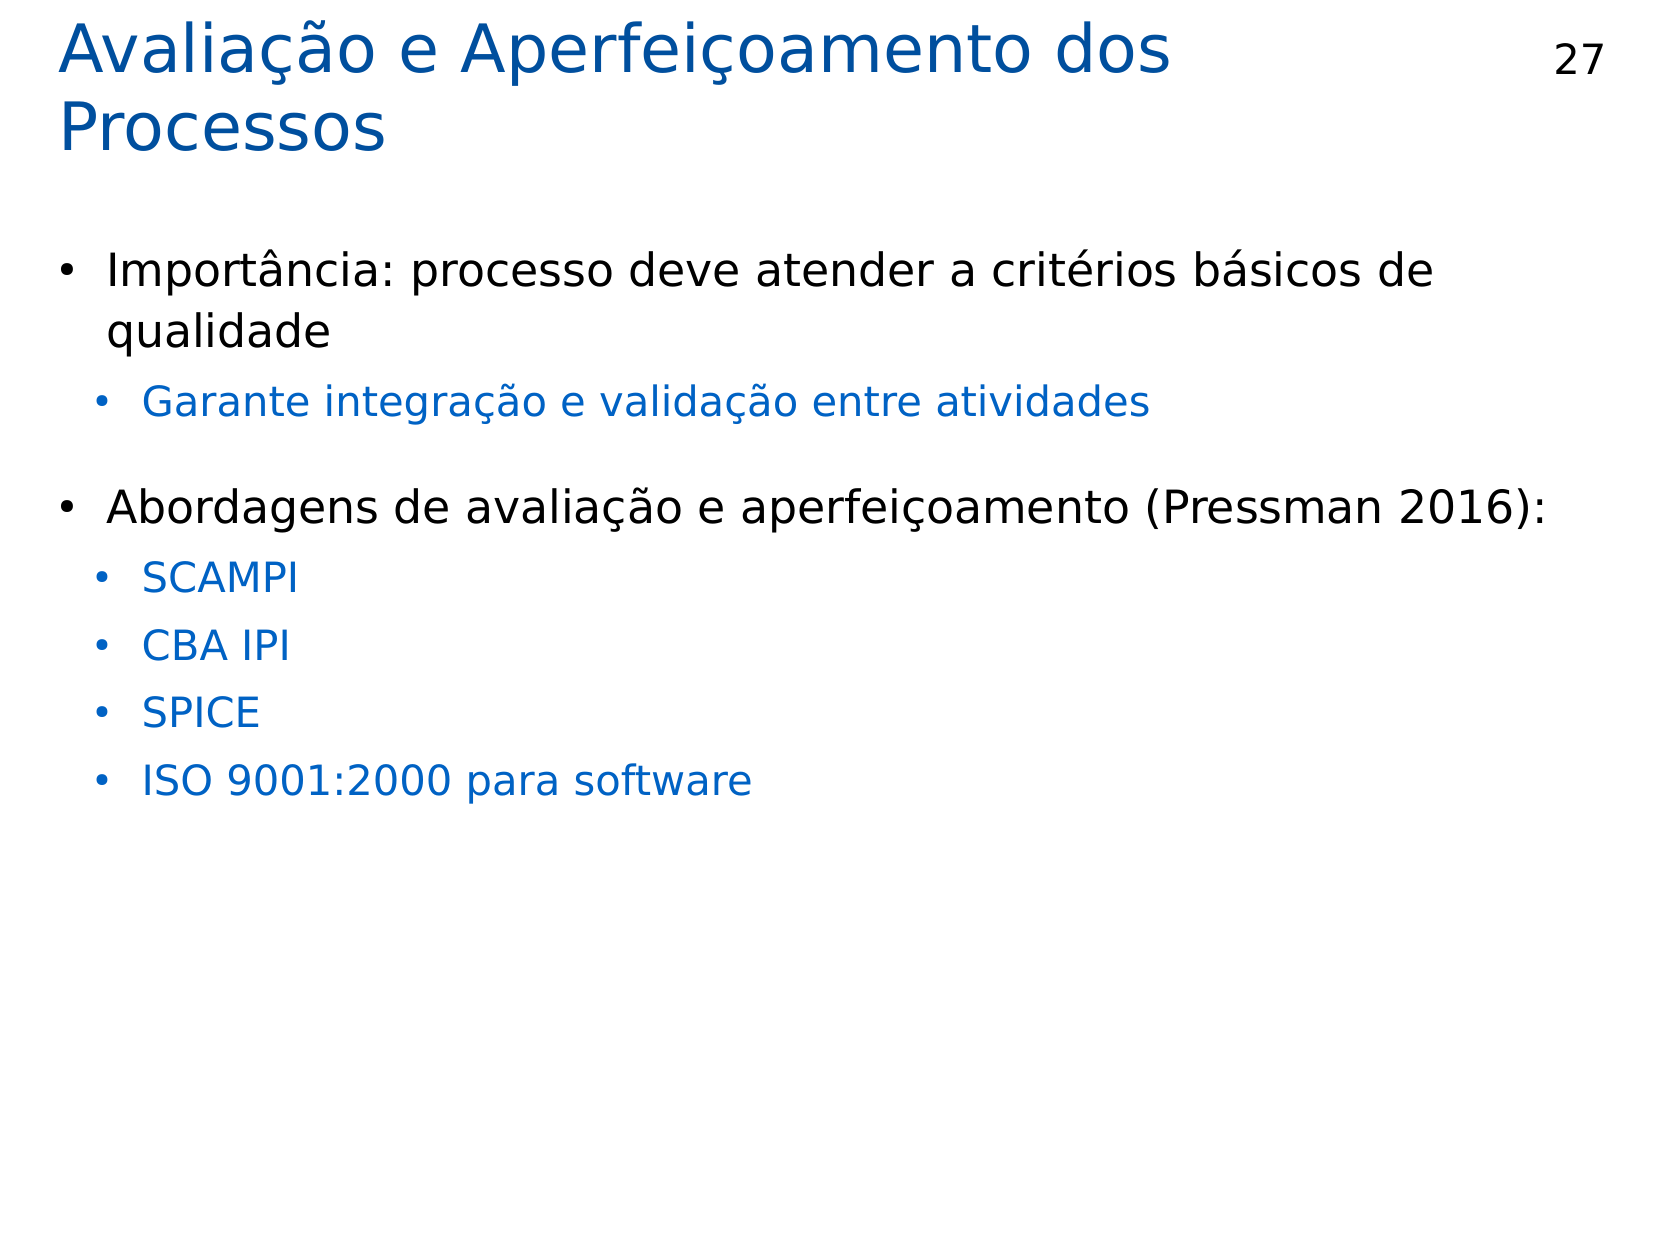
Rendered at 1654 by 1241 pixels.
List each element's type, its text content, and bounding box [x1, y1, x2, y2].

list Importância: processo deve atender a critérios básicos de qualidade Garante integração e validação entre atividades Abordagens de avaliação e aperfeiçoamento (Pressman 2016): SCAMPI CBA IPI SPICE ISO 9001:2000 para software [59, 236, 1595, 1211]
title Avaliação e Aperfeiçoamento dos Processos [59, 10, 1506, 167]
